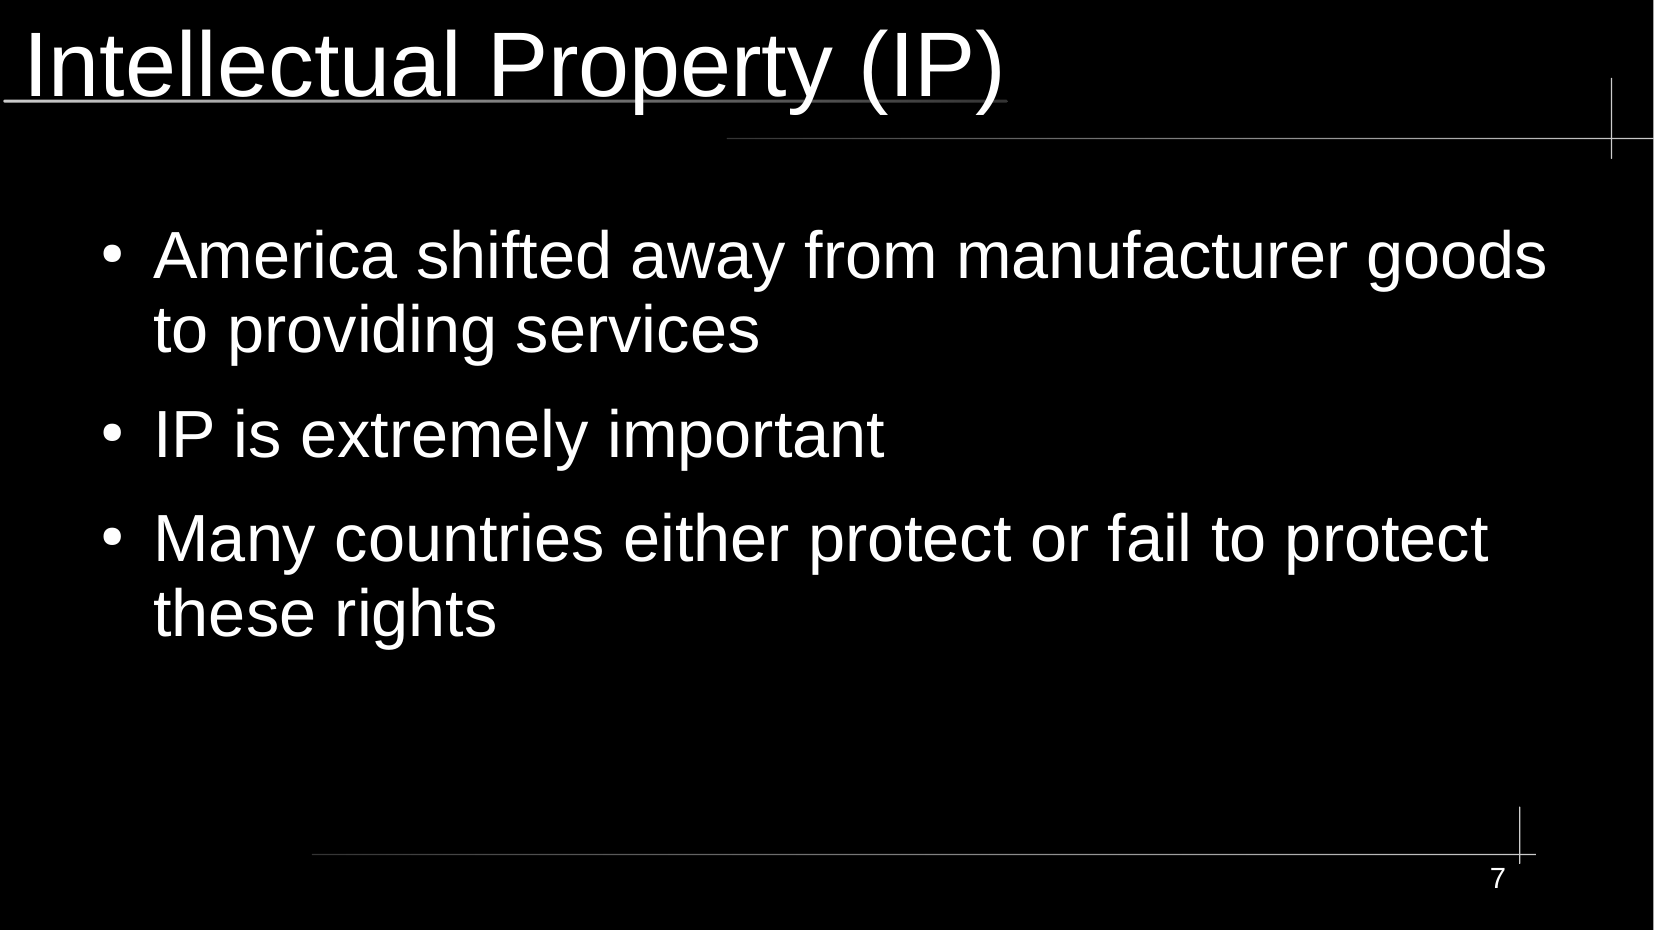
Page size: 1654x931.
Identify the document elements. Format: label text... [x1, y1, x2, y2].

title Intellectual Property (IP) [23, 11, 1589, 119]
list America shifted away from manufacturer goods to providing services IP is extremely important Many countries either protect or fail to protect these rights [82, 217, 1571, 851]
